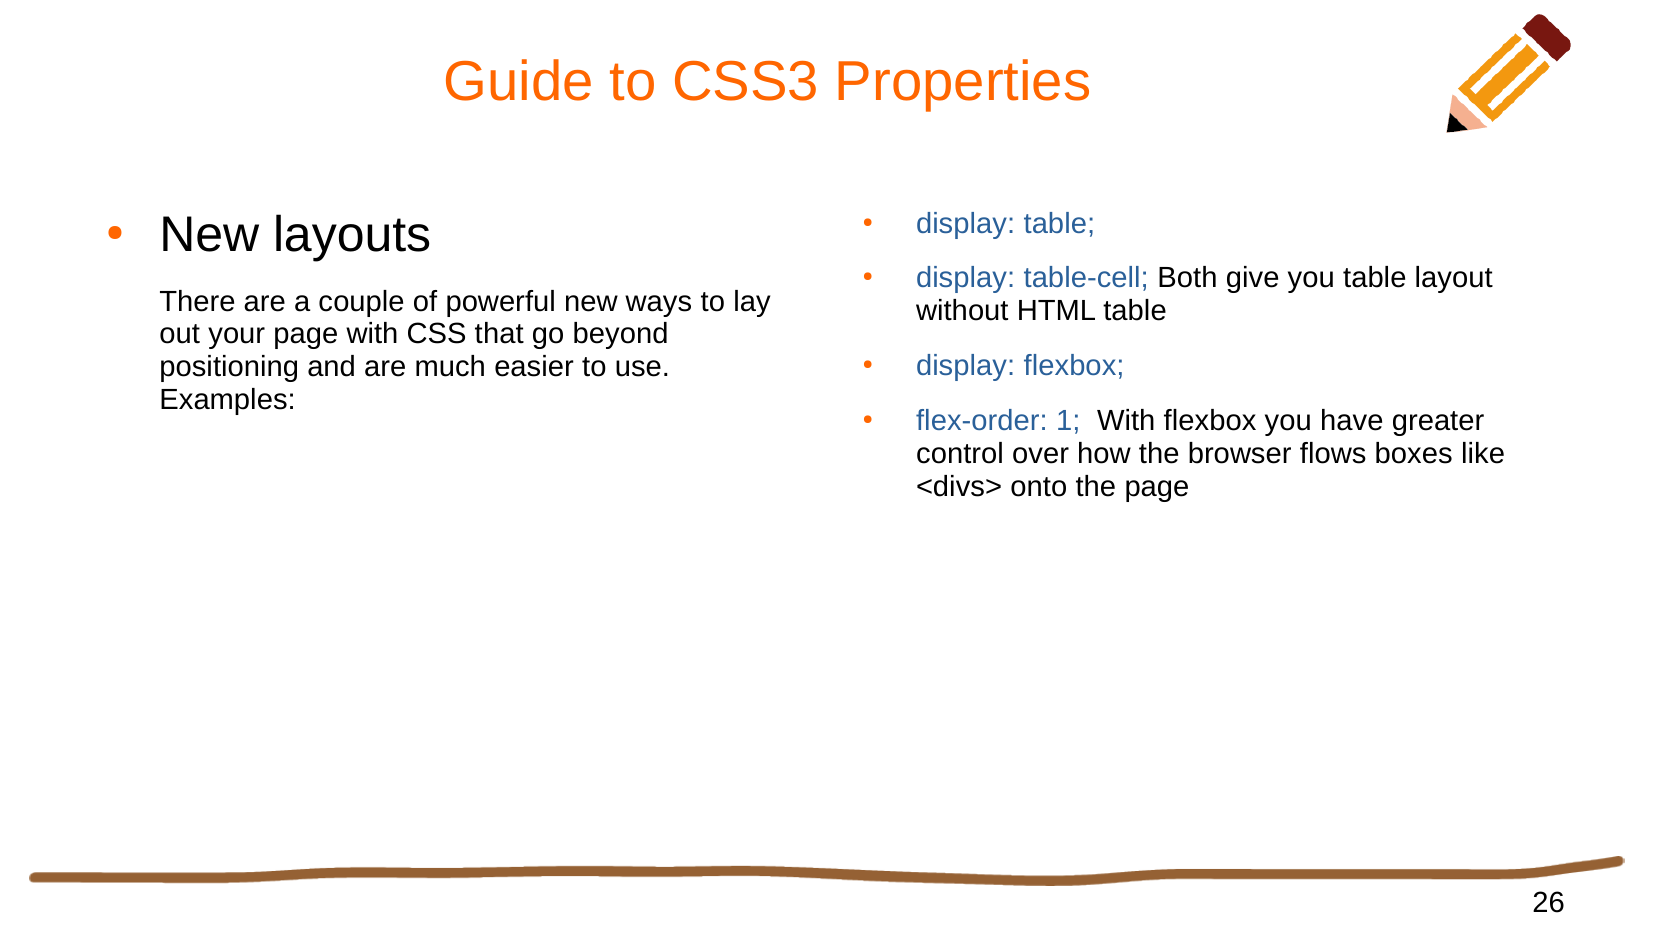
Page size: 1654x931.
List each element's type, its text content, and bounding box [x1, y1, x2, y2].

picture [1446, 14, 1571, 133]
picture [29, 856, 1625, 886]
list display: table; display: table-cell; Both give you table layout without HTML table display: flexbox; flex-order: 1; With flexbox you have greater control over how the browser flows boxes like <divs> onto the page [845, 206, 1566, 857]
title Guide to CSS3 Properties [88, 29, 1447, 133]
list New layouts There are a couple of powerful new ways to lay out your page with CSS that go beyond positioning and are much easier to use. Examples: [88, 206, 809, 857]
